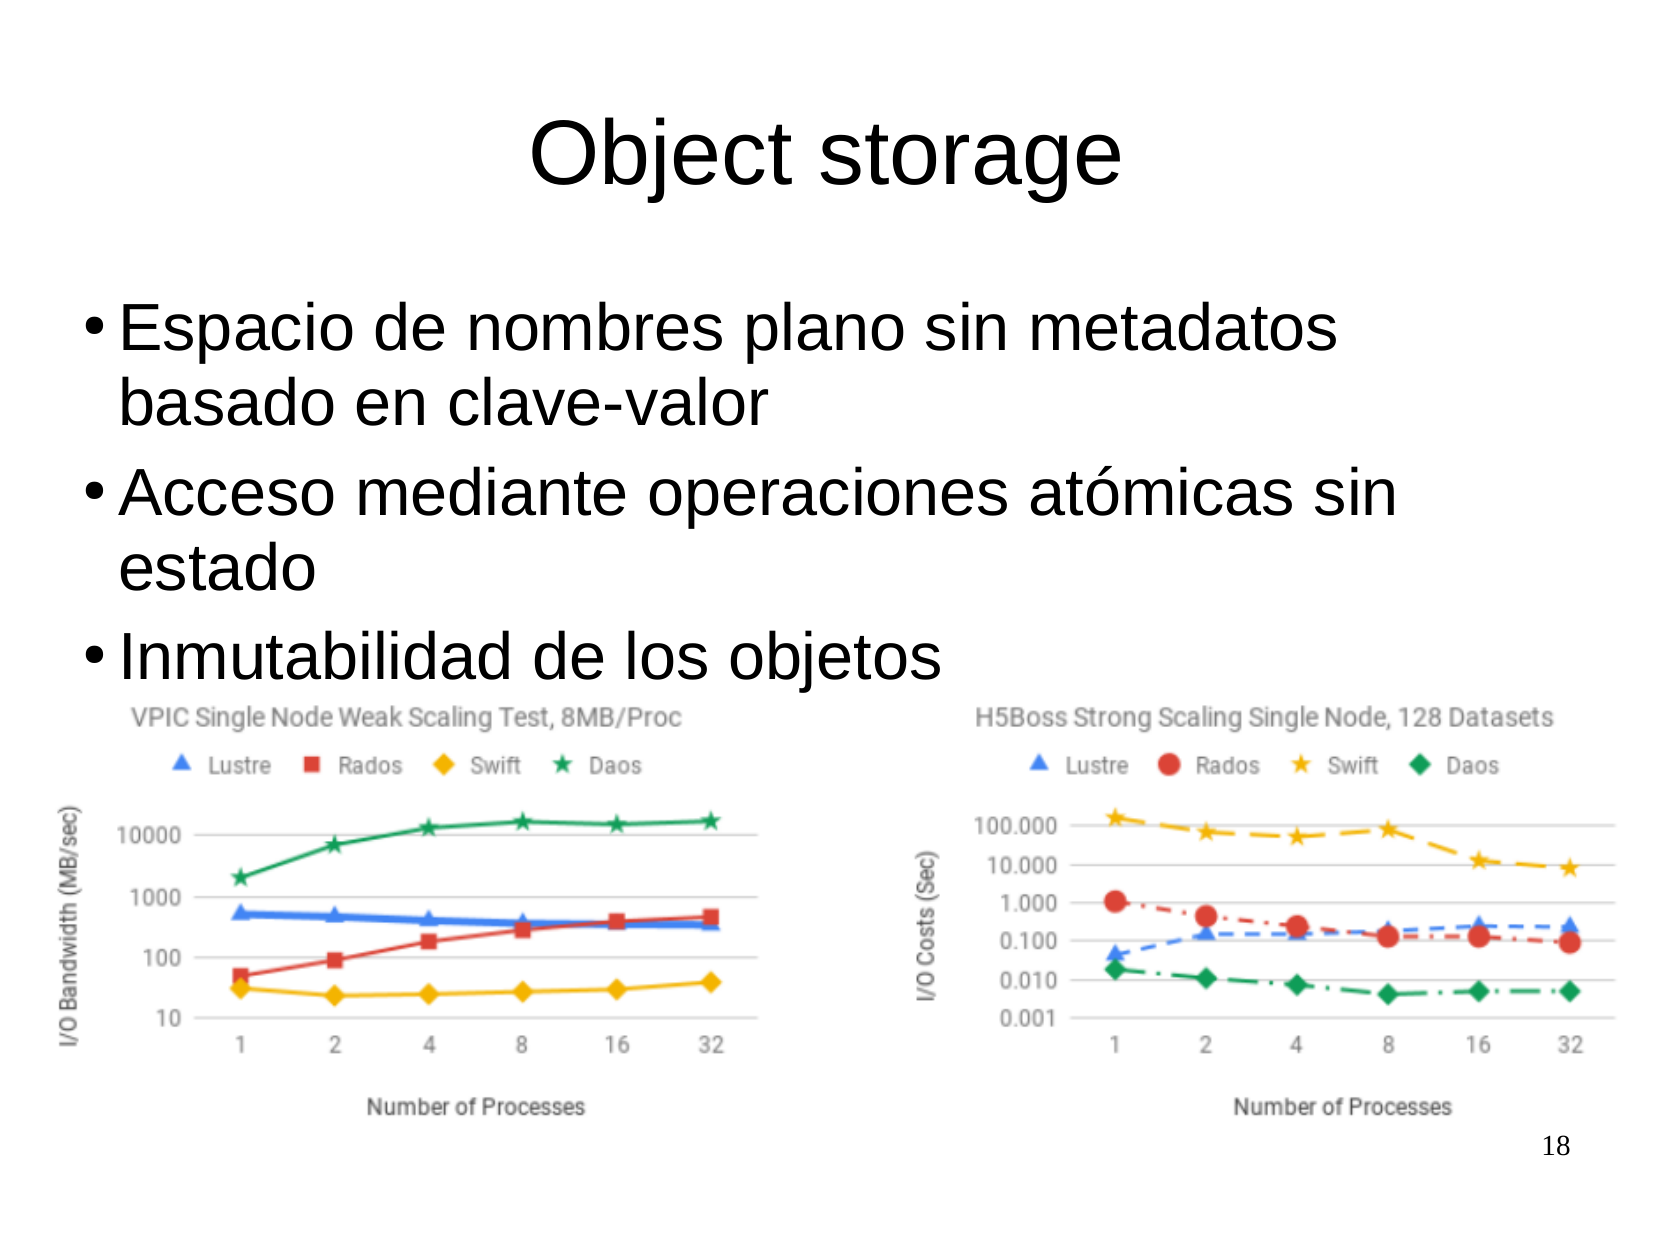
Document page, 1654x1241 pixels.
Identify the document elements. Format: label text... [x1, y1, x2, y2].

title Object storage [82, 49, 1571, 257]
picture [19, 667, 1635, 1133]
list Espacio de nombres plano sin metadatos basado en clave-valor Acceso mediante operaciones atómicas sin estado Inmutabilidad de los objetos [82, 290, 1571, 1010]
